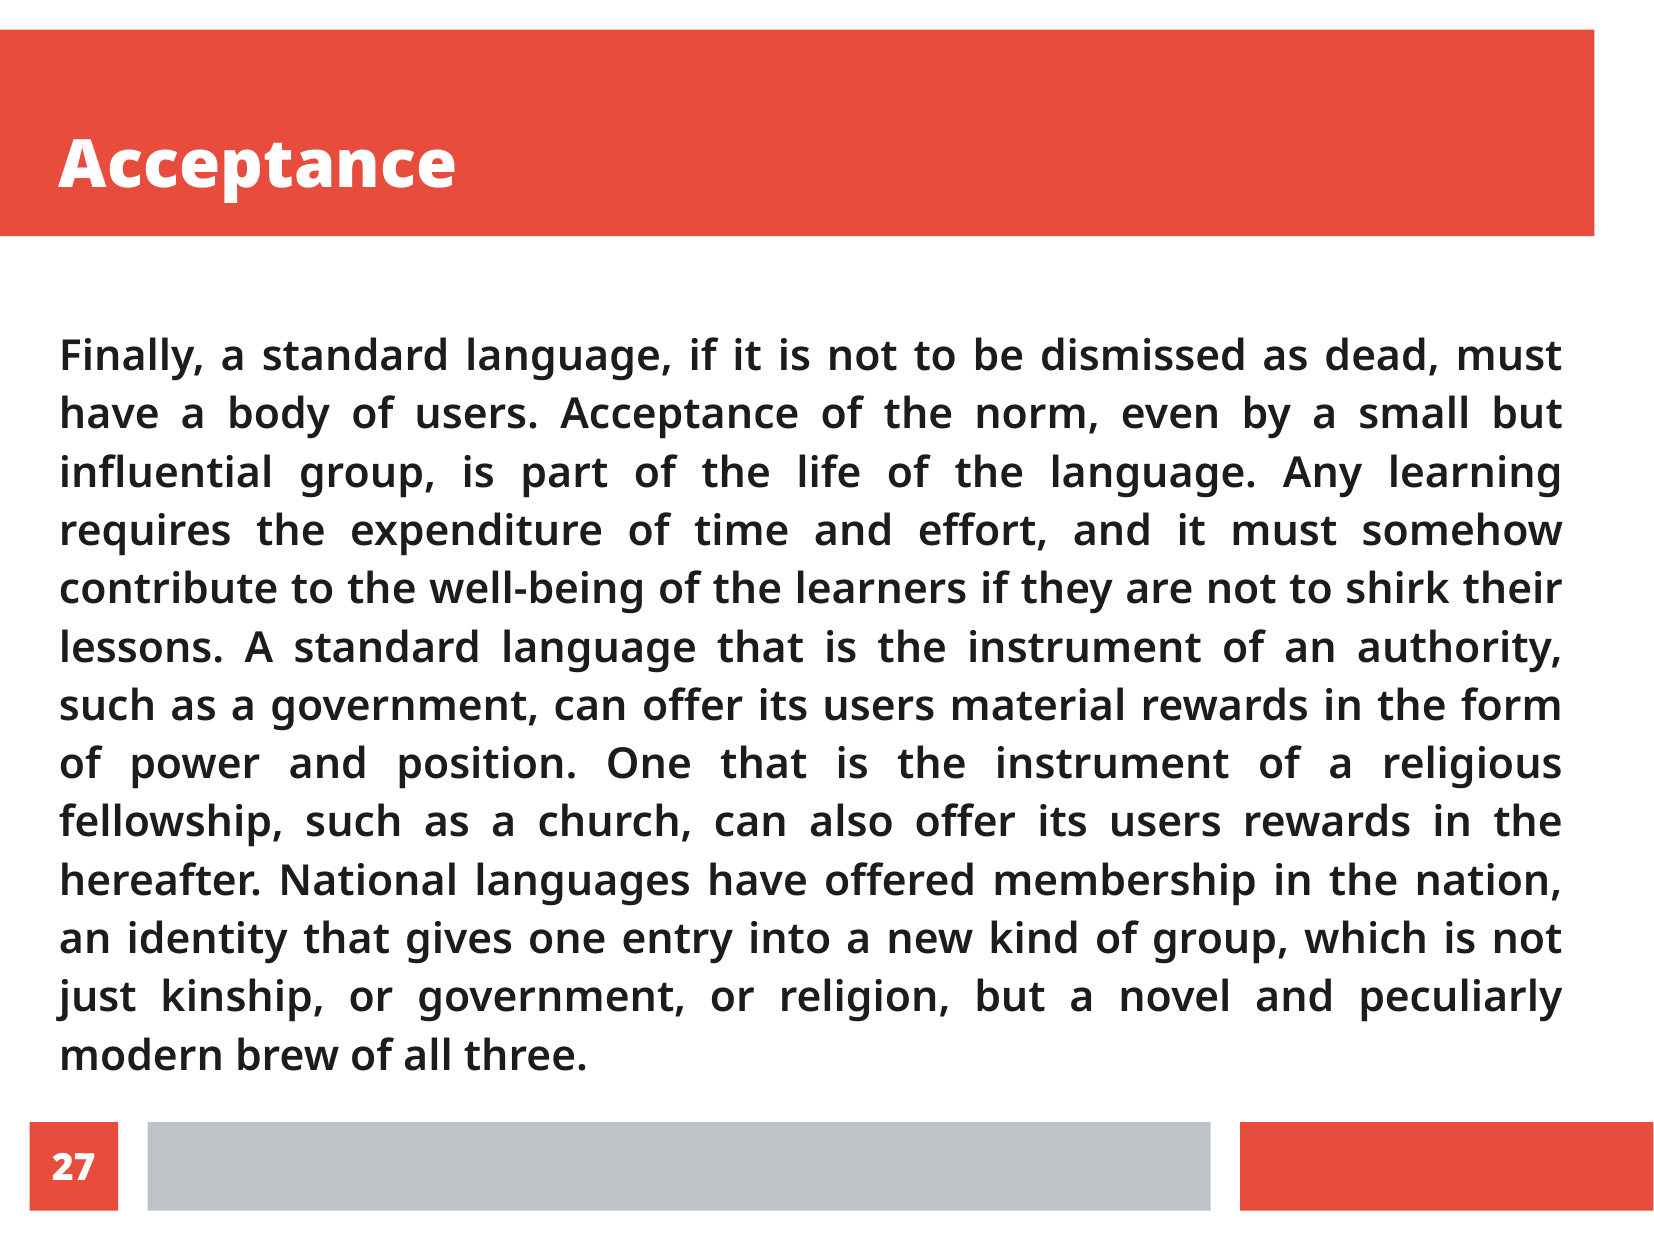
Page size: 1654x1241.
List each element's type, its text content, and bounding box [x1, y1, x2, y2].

list Finally, a standard language, if it is not to be dismissed as dead, must have a body of users. Acceptance of the norm, even by a small but influential group, is part of the life of the language. Any learning requires the expenditure of time and effort, and it must somehow contribute to the well-being of the learners if they are not to shirk their lessons. A standard language that is the instrument of an authority, such as a government, can offer its users material rewards in the form of power and position. One that is the instrument of a religious fellowship, such as a church, can also offer its users rewards in the hereafter. National languages have offered membership in the nation, an identity that gives one entry into a new kind of group, which is not just kinship, or government, or religion, but a novel and peculiarly modern brew of all three. [59, 324, 1565, 1093]
title Acceptance [59, 59, 1595, 207]
